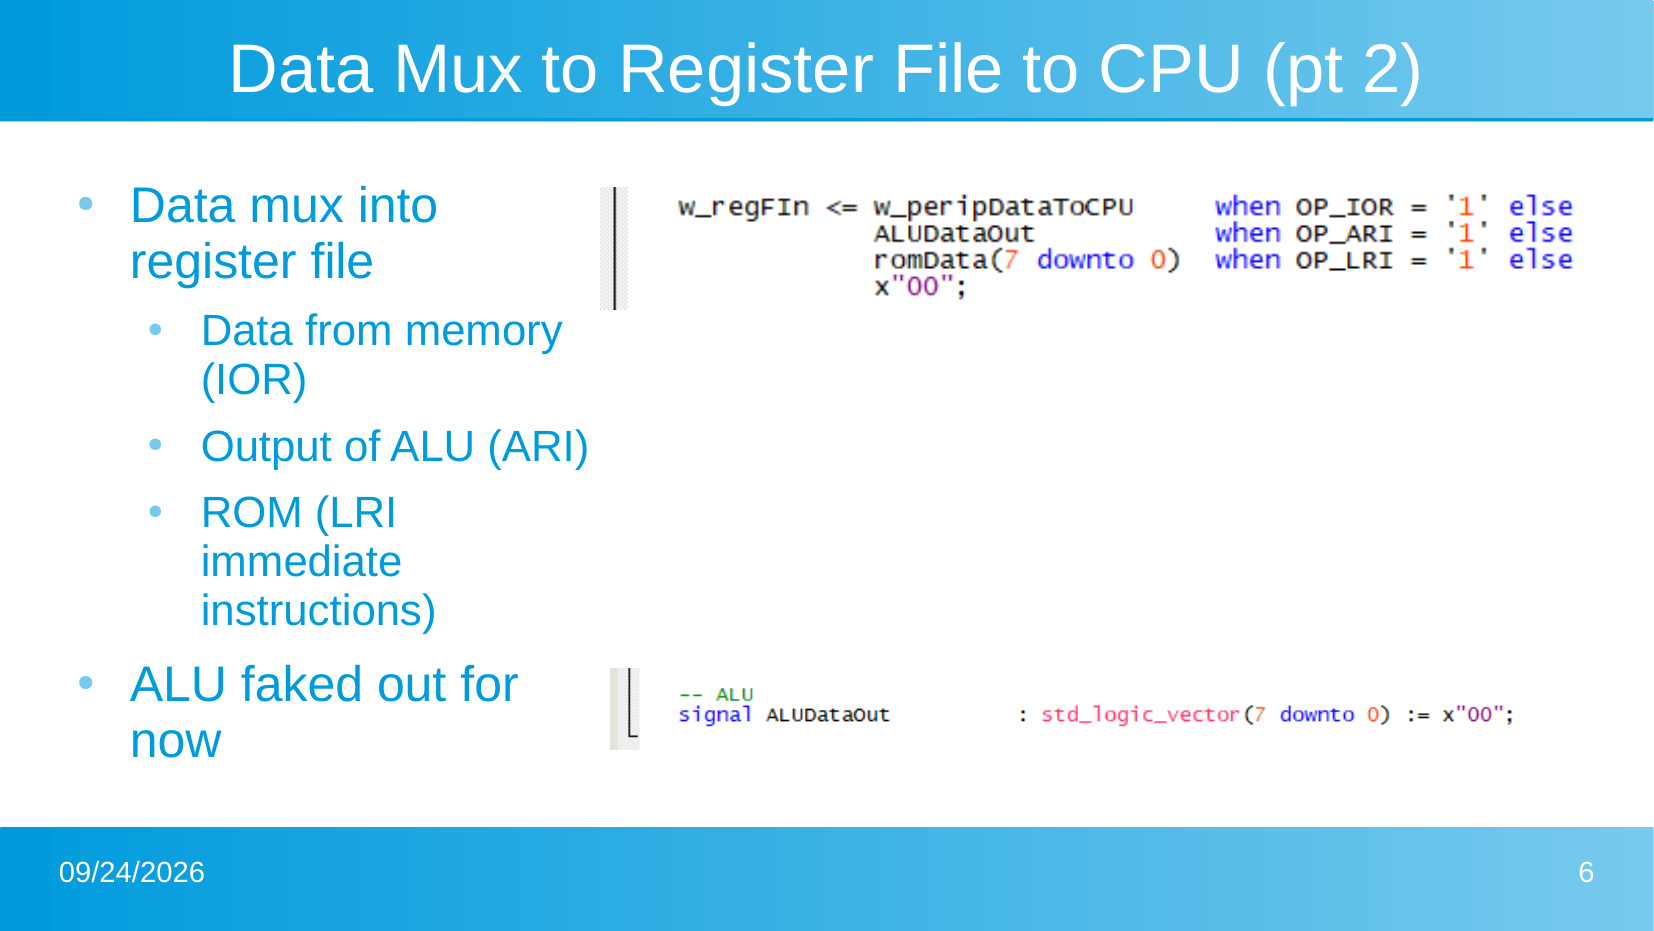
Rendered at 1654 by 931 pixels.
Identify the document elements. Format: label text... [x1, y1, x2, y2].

title Data Mux to Register File to CPU (pt 2) [59, 29, 1595, 108]
picture [600, 187, 1586, 310]
list Data mux into register file Data from memory (IOR) Output of ALU (ARI) ROM (LRI immediate instructions) ALU faked out for now [59, 177, 601, 768]
picture [610, 668, 1538, 751]
